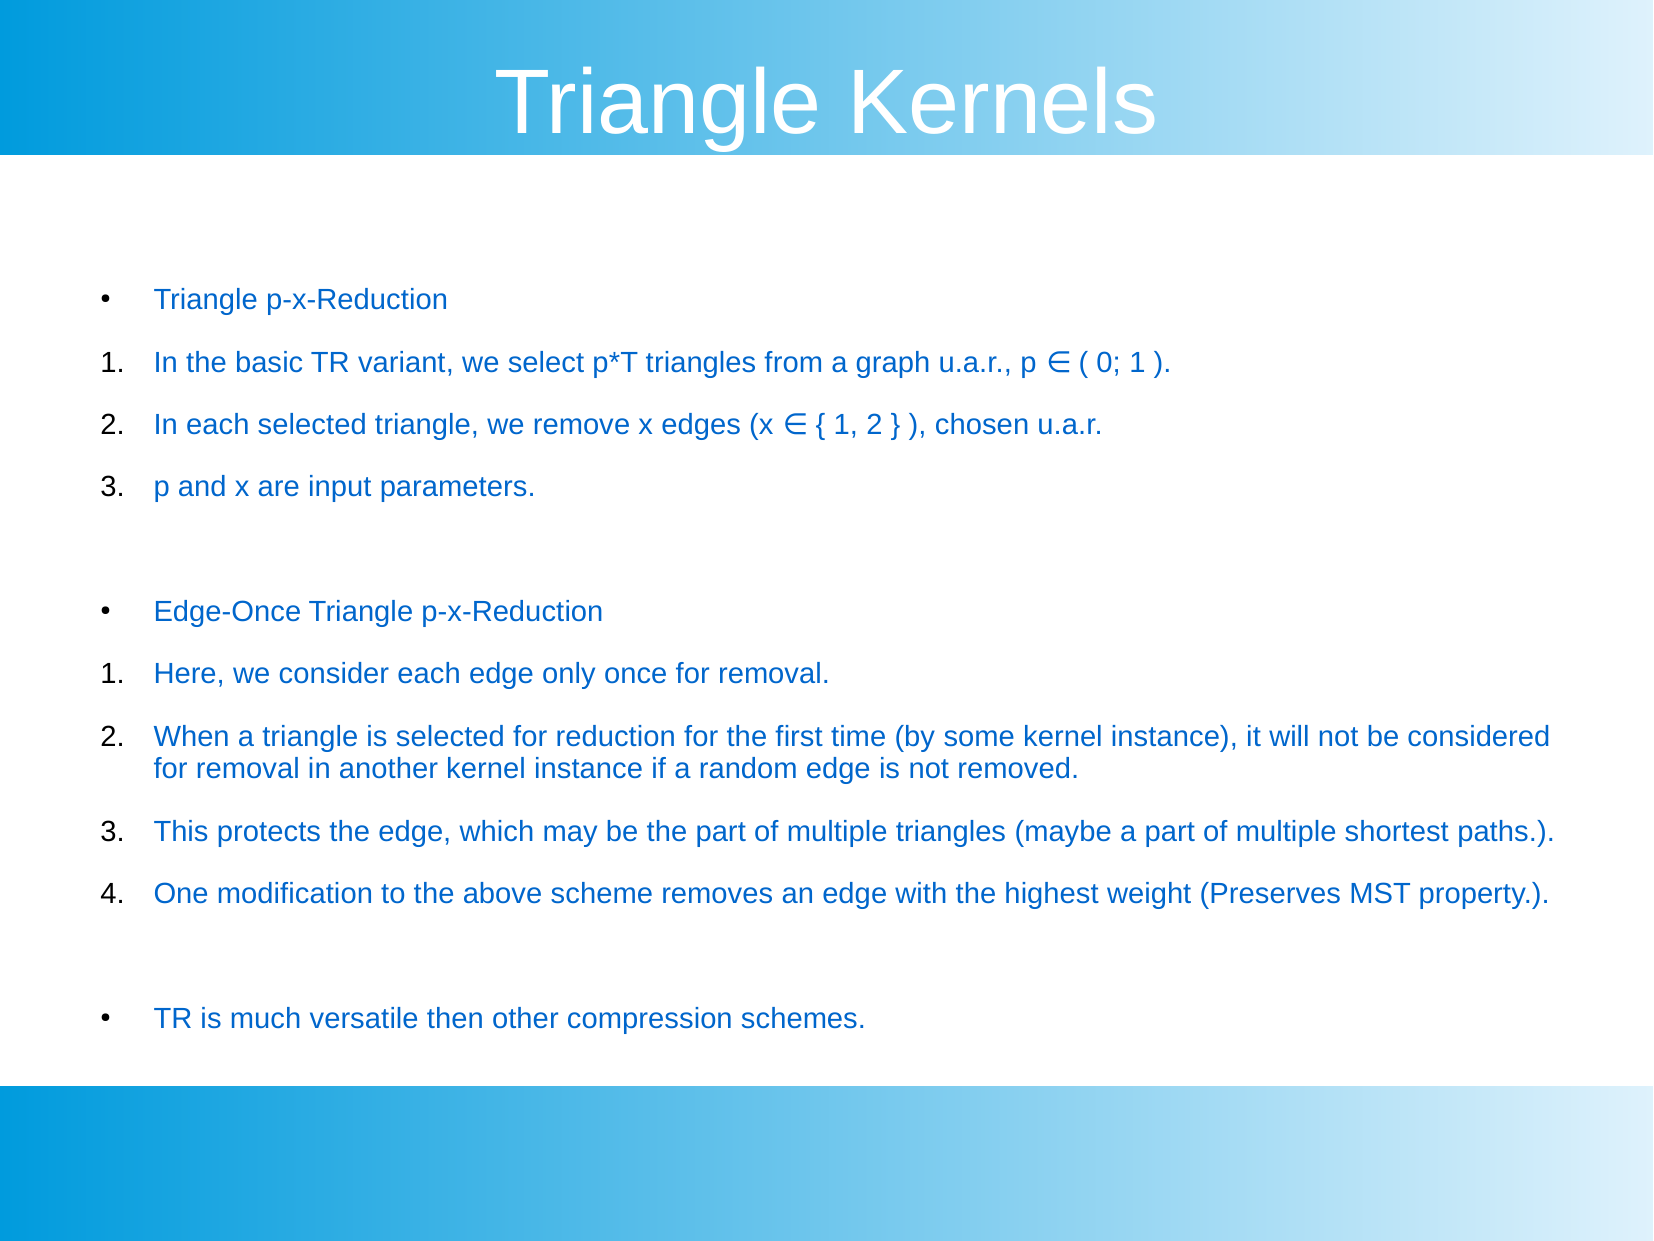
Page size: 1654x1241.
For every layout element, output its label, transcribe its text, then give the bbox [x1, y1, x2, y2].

title Triangle Kernels [82, 49, 1571, 155]
list Triangle p-x-Reduction In the basic TR variant, we select p*T triangles from a graph u.a.r., p ∈ ( 0; 1 ). In each selected triangle, we remove x edges (x ∈ { 1, 2 } ), chosen u.a.r. p and x are input parameters. Edge-Once Triangle p-x-Reduction Here, we consider each edge only once for removal. When a triangle is selected for reduction for the first time (by some kernel instance), it will not be considered for removal in another kernel instance if a random edge is not removed. This protects the edge, which may be the part of multiple triangles (maybe a part of multiple shortest paths.). One modification to the above scheme removes an edge with the highest weight (Preserves MST property.). TR is much versatile then other compression schemes. [82, 283, 1571, 981]
